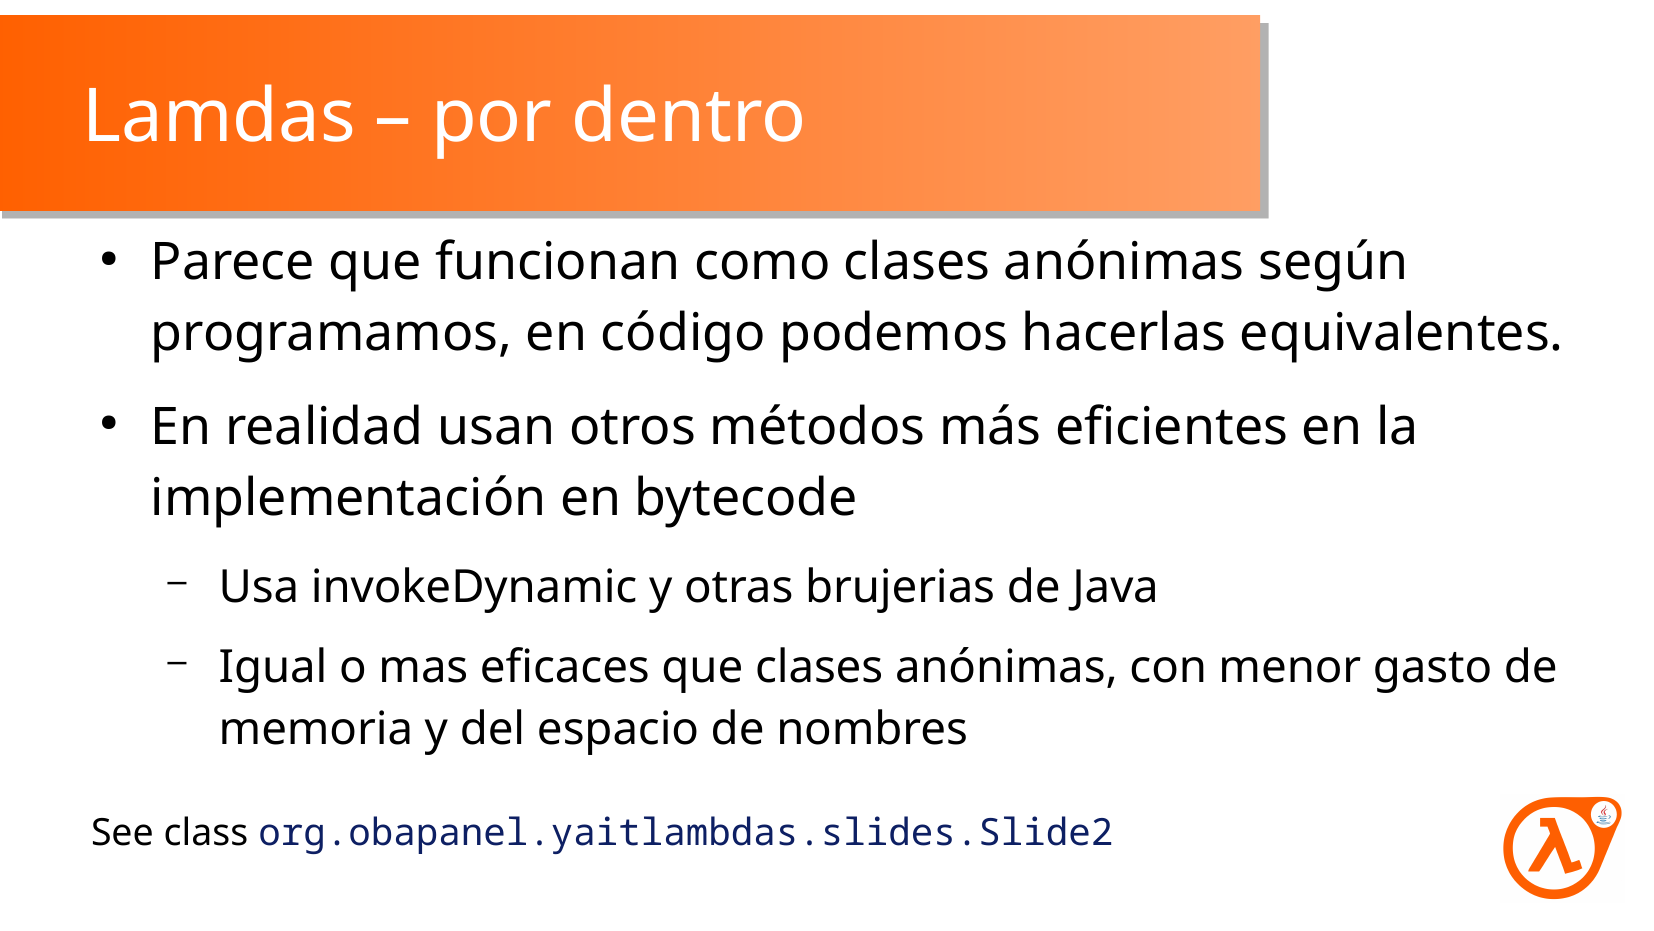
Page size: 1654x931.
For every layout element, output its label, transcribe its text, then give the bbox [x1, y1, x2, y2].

picture [1500, 794, 1625, 903]
title Lamdas – por dentro [82, 35, 1235, 189]
text_box See class org.obapanel.yaitlambdas.slides.Slide2 [76, 798, 1111, 856]
list Parece que funcionan como clases anónimas según programamos, en código podemos hacerlas equivalentes. En realidad usan otros métodos más eficientes en la implementación en bytecode Usa invokeDynamic y otras brujerias de Java Igual o mas eficaces que clases anónimas, con menor gasto de memoria y del espacio de nombres [82, 224, 1571, 764]
